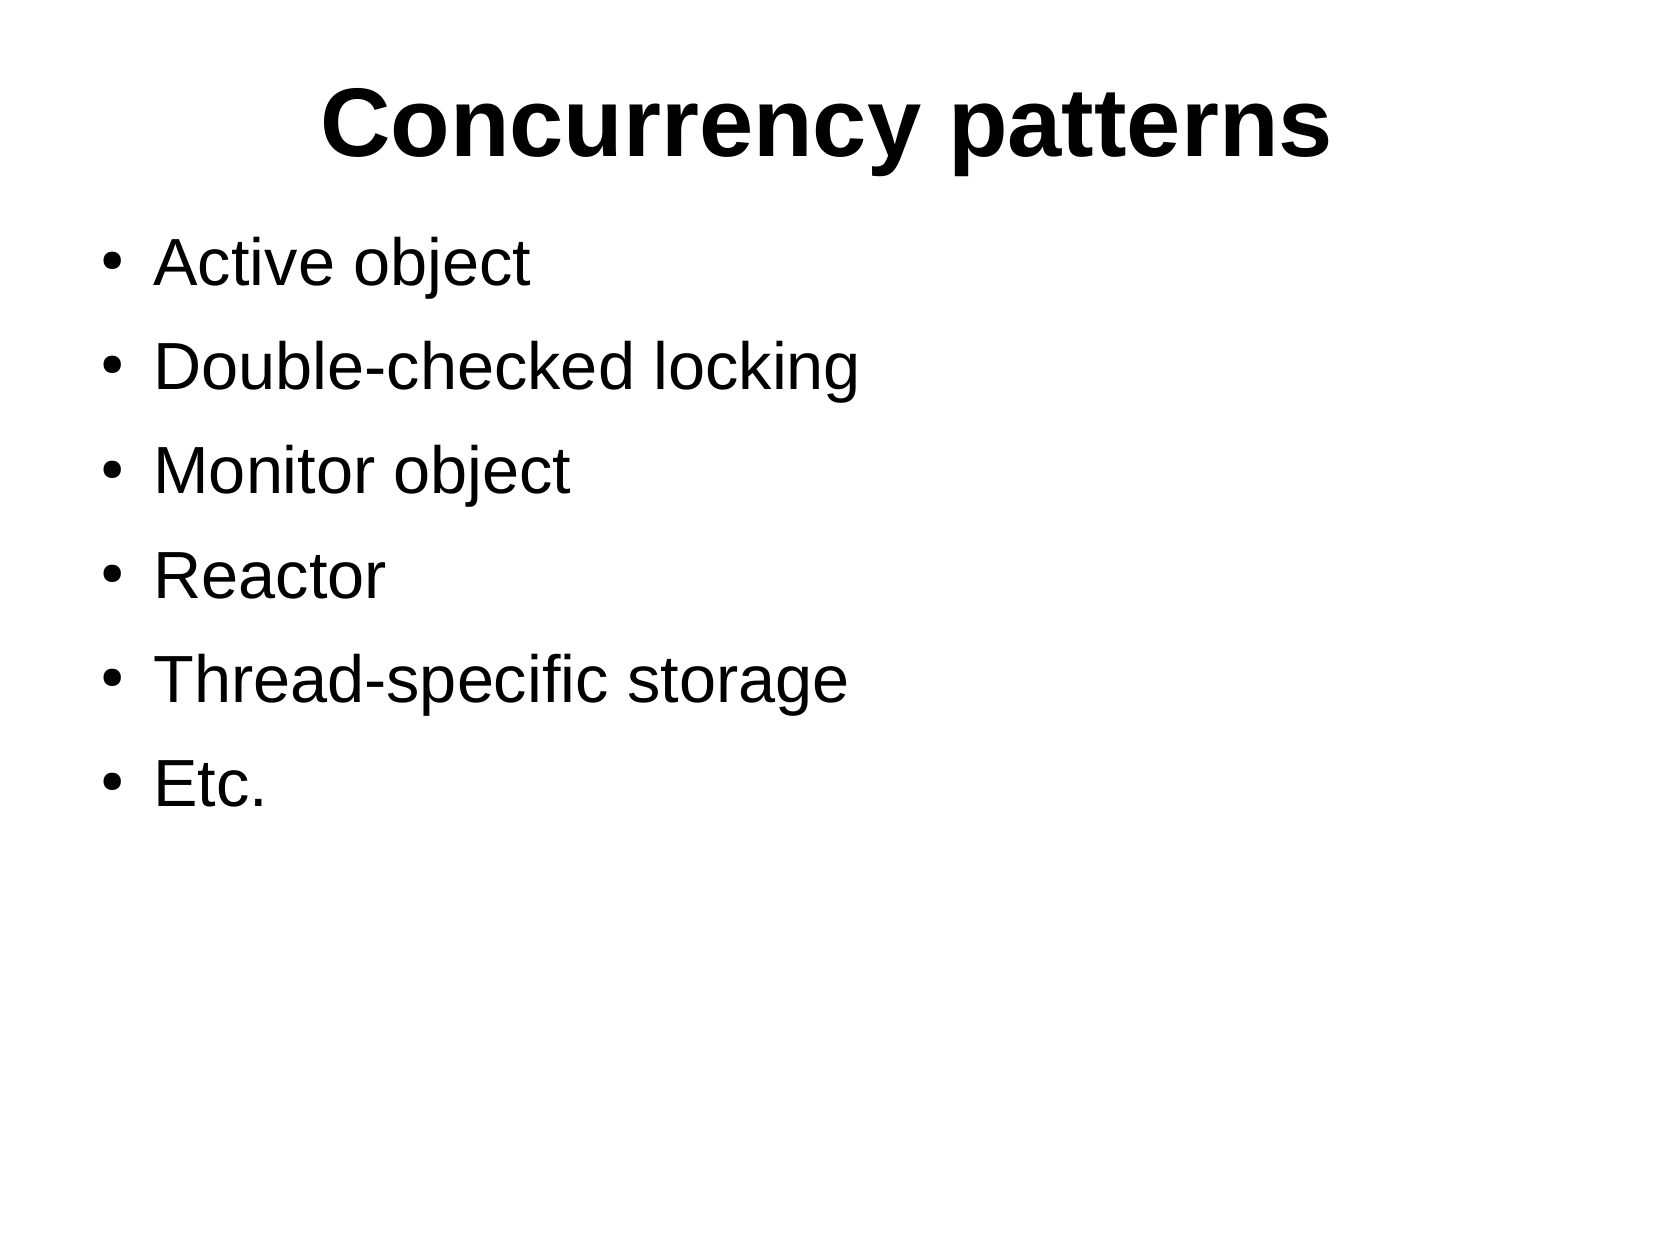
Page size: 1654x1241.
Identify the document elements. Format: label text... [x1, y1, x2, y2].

list Active object Double-checked locking Monitor object Reactor Thread-specific storage Etc. [82, 225, 1538, 1186]
title Concurrency patterns [82, 49, 1571, 196]
